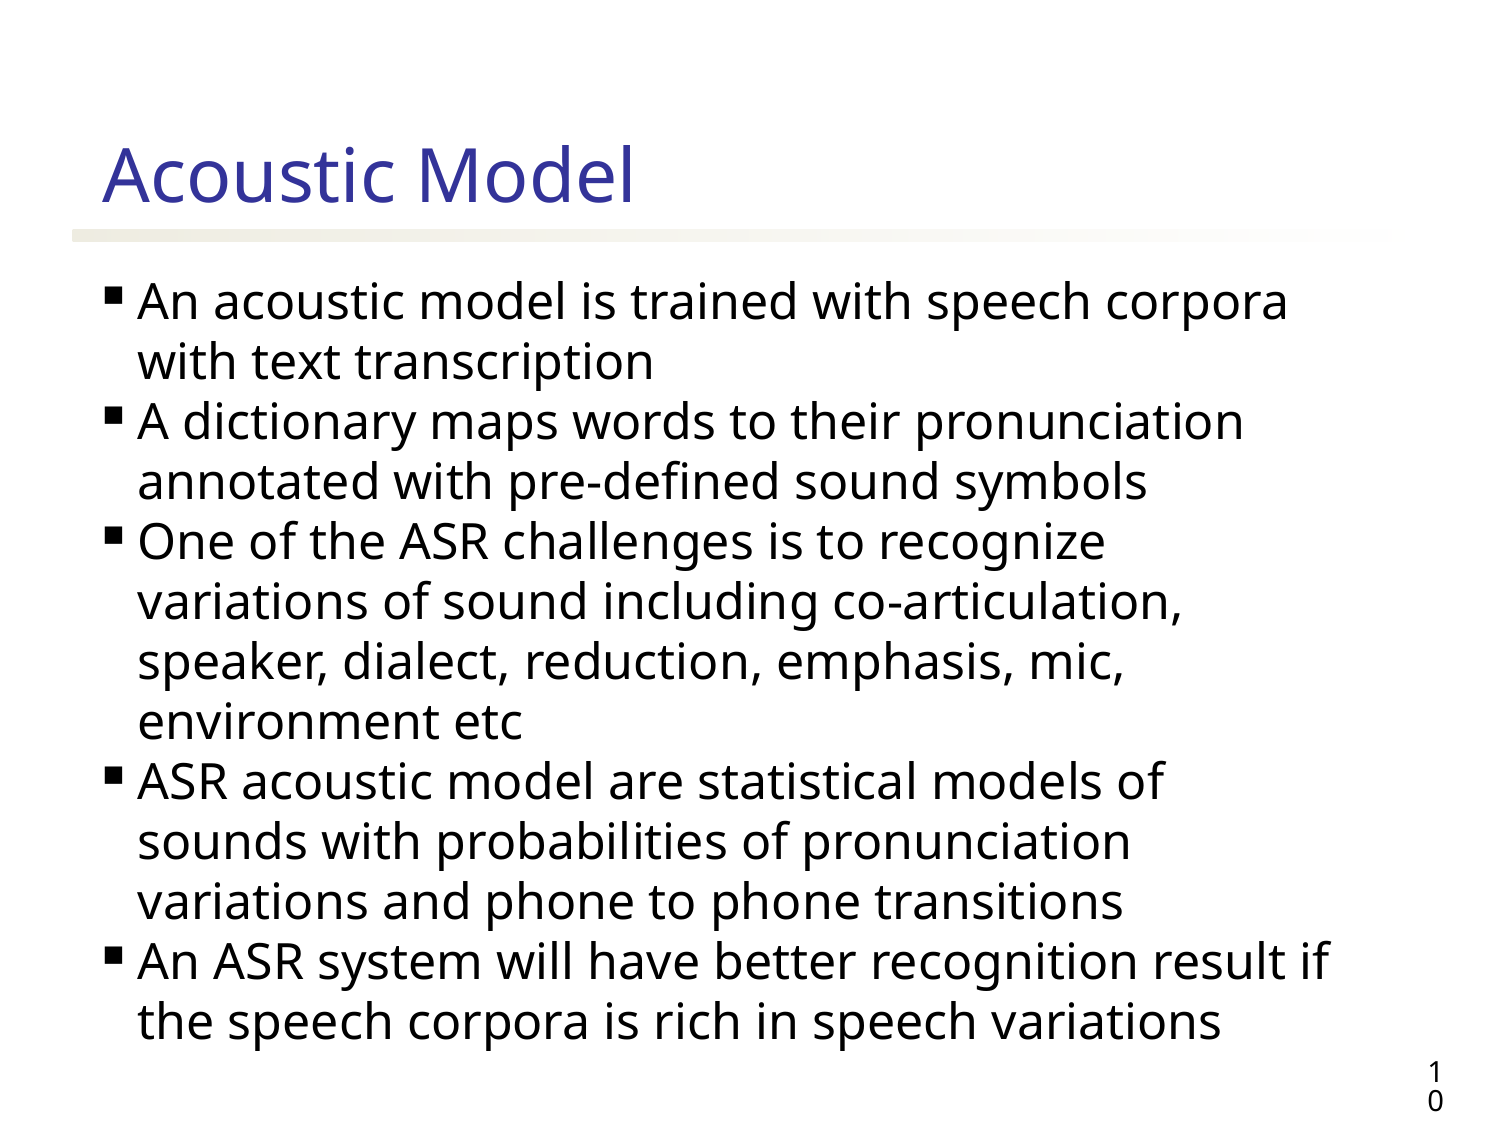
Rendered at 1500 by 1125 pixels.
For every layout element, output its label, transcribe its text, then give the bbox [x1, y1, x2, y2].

text_box An acoustic model is trained with speech corpora with text transcription A dictionary maps words to their pronunciation annotated with pre-defined sound symbols One of the ASR challenges is to recognize variations of sound including co-articulation, speaker, dialect, reduction, emphasis, mic, environment etc ASR acoustic model are statistical models of sounds with probabilities of pronunciation variations and phone to phone transitions An ASR system will have better recognition result if the speech corpora is rich in speech variations [87, 262, 1363, 1050]
text_box <number> [1412, 1025, 1475, 1100]
text_box Acoustic Model [87, 37, 1304, 225]
